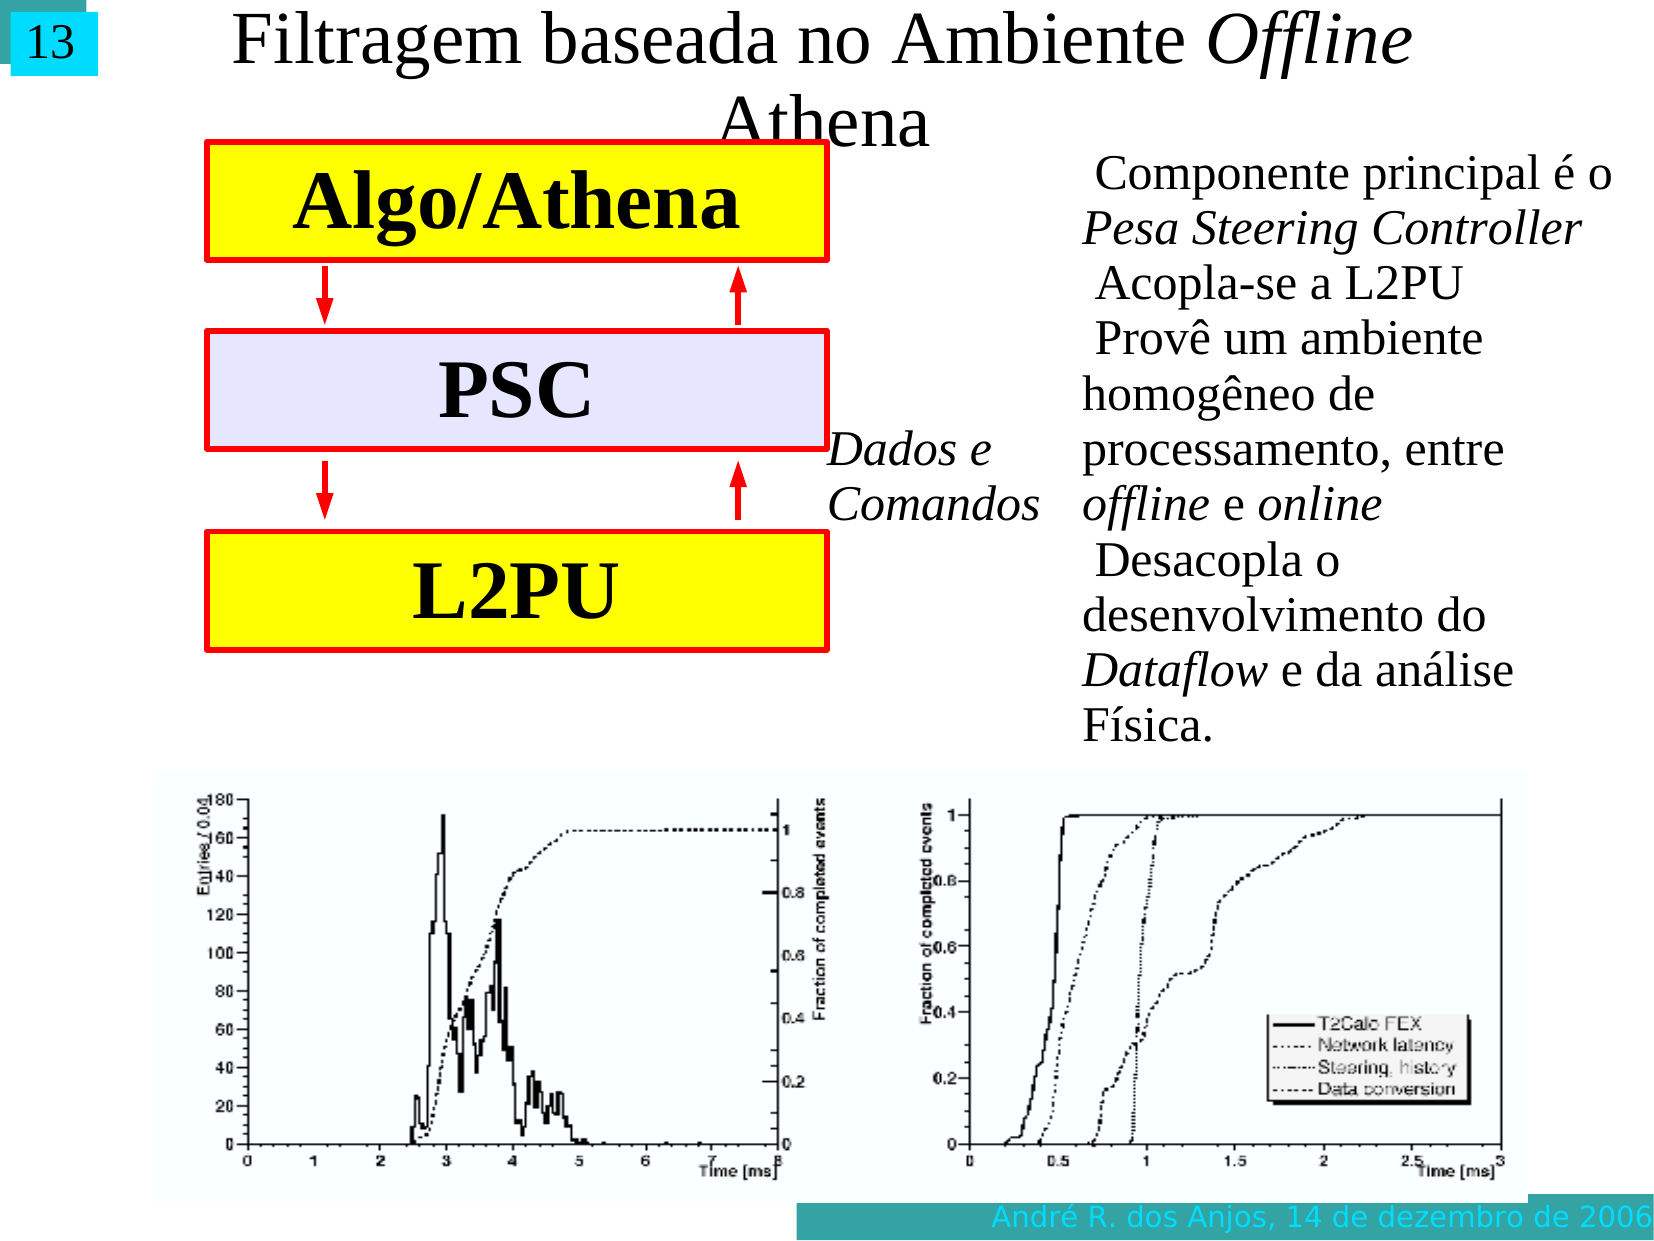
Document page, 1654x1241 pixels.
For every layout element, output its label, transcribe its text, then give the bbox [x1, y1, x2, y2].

text_box Algo/Athena [206, 141, 827, 260]
text_box L2PU [206, 531, 827, 650]
title Filtragem baseada no Ambiente Offline Athena [116, 37, 1529, 121]
text_box Dados e Comandos [826, 420, 1093, 532]
picture [156, 771, 1528, 1203]
text_box PSC [206, 330, 827, 449]
text_box Componente principal é o Pesa Steering Controller Acopla-se a L2PU Provê um ambiente homogêneo de processamento, entre offline e online Desacopla o desenvolvimento do Dataflow e da análise Física. [1082, 144, 1638, 764]
